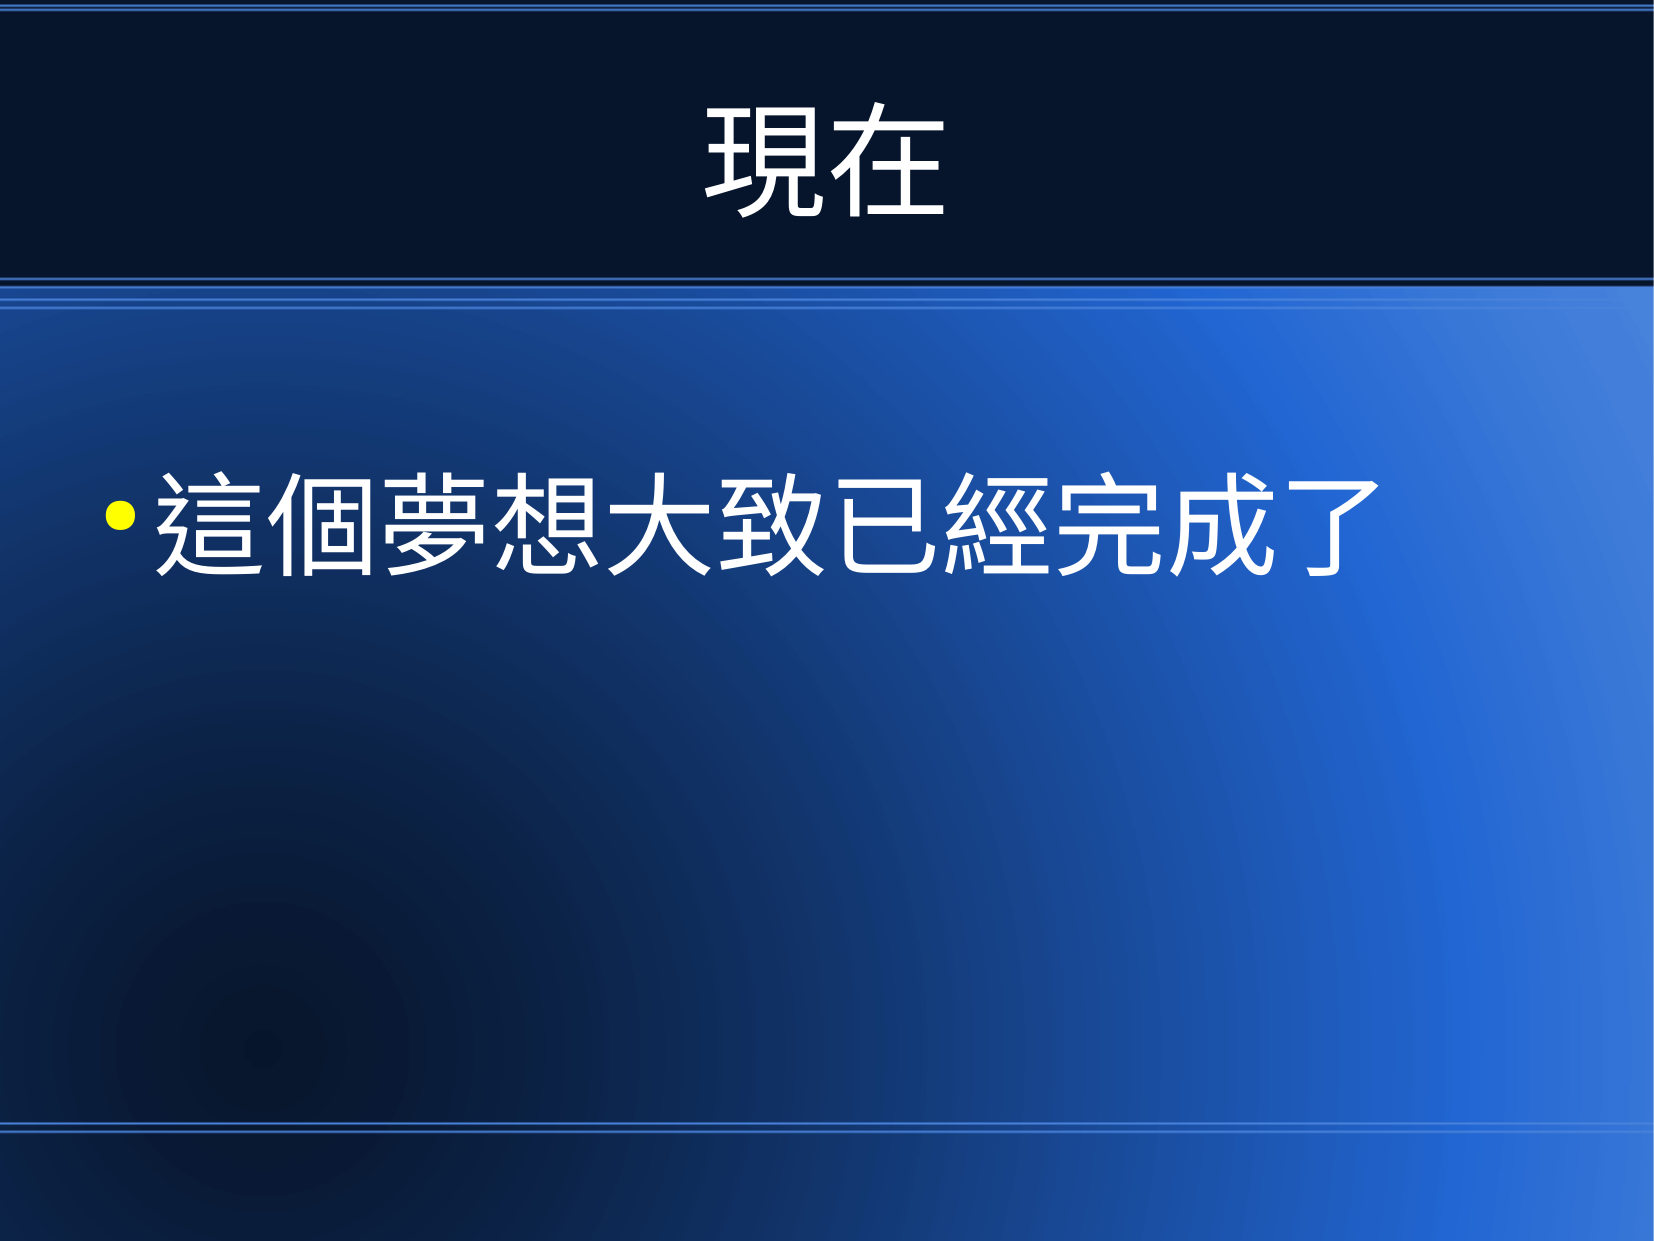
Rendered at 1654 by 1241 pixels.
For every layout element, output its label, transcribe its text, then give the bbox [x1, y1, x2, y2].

title 現在 [82, 49, 1571, 257]
picture [0, 0, 1654, 1241]
list 這個夢想大致已經完成了 [82, 355, 1571, 1241]
